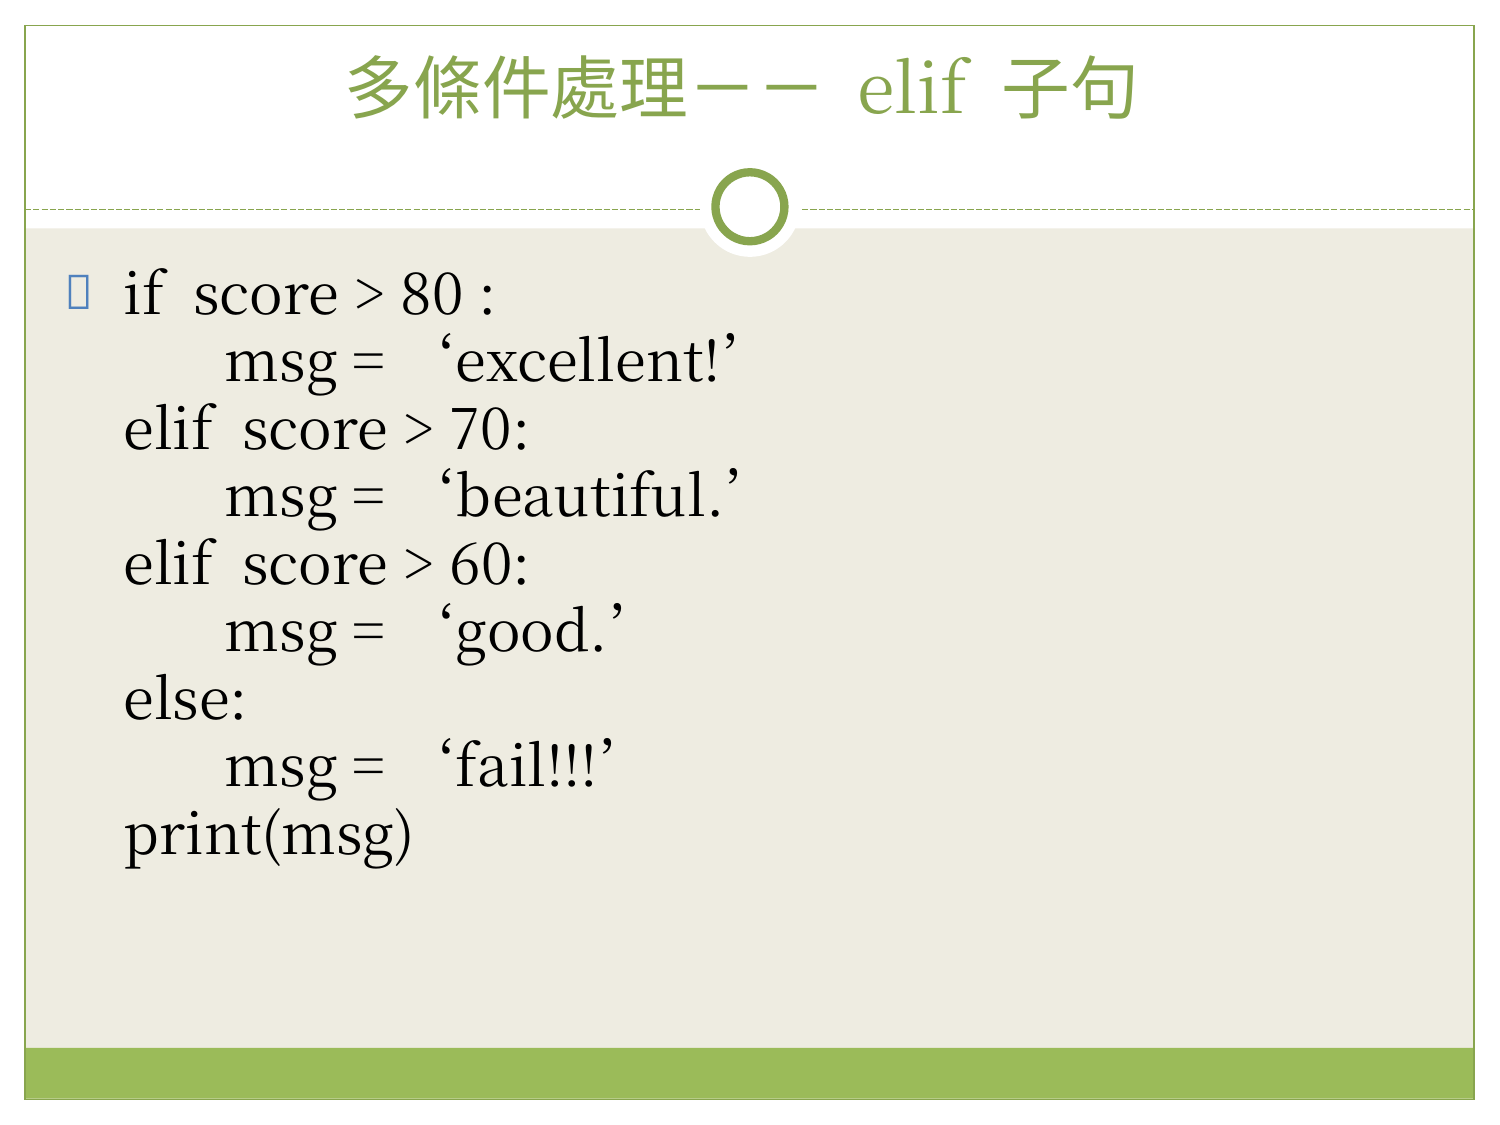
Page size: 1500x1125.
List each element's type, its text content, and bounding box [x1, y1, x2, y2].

list if score > 80 : msg = ‘excellent!’ elif score > 70: msg = ‘beautiful.’ elif score > 60: msg = ‘good.’ else: msg = ‘fail!!!’ print(msg) [49, 250, 1430, 1001]
title 多條件處理－－ elif 子句 [49, 37, 1450, 162]
